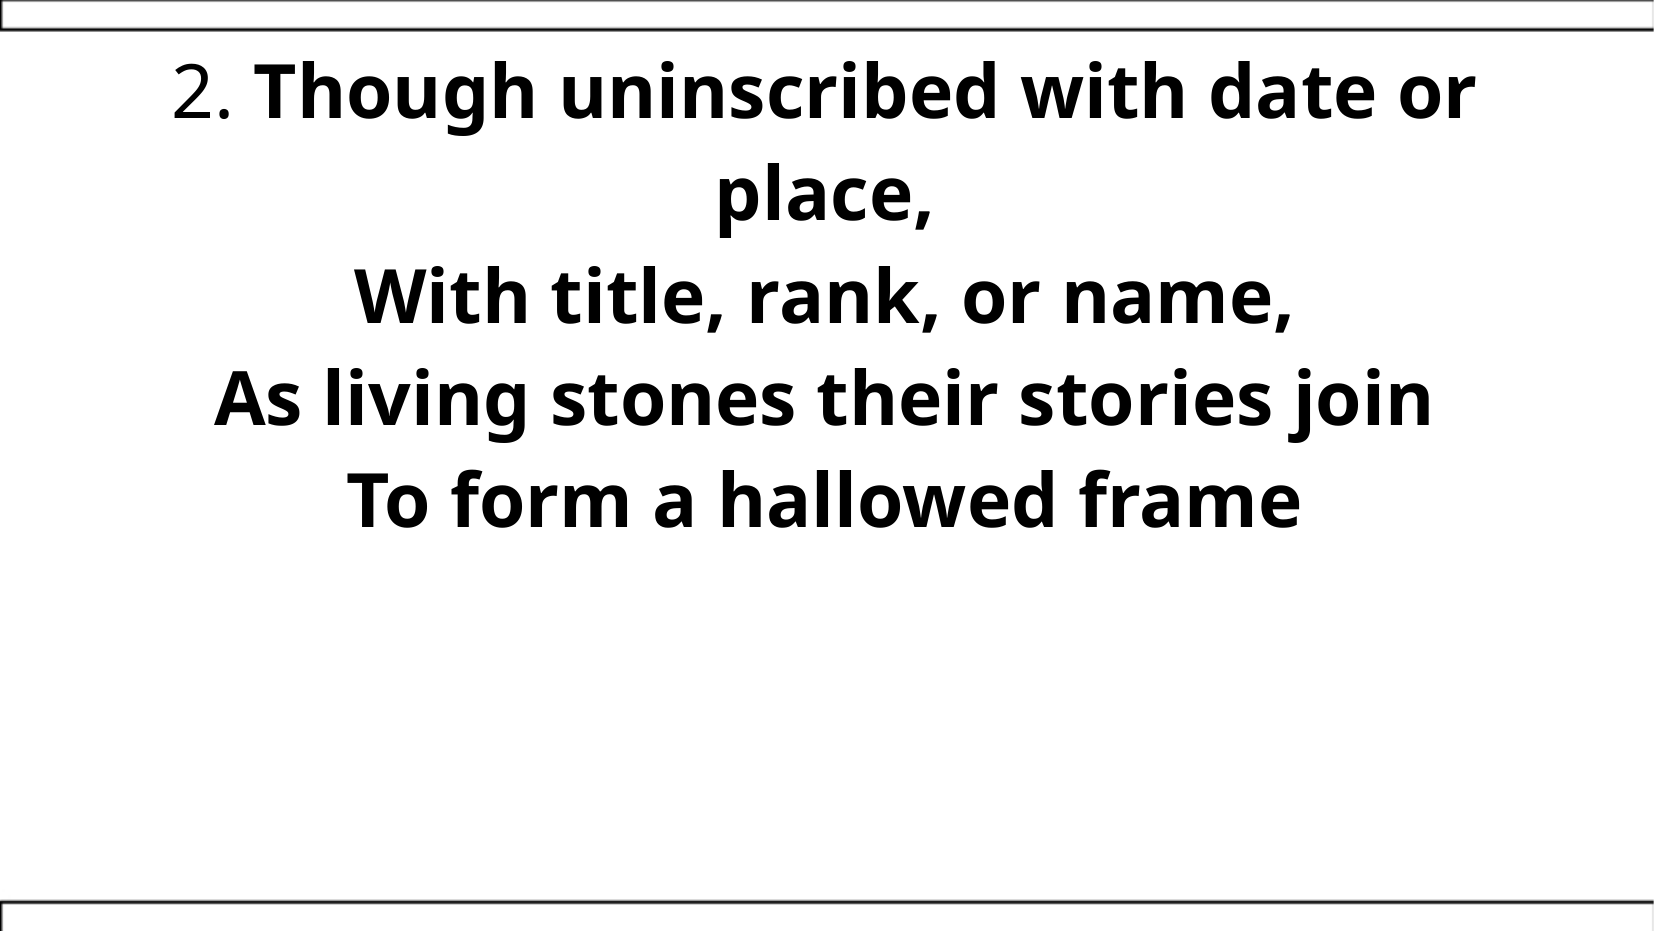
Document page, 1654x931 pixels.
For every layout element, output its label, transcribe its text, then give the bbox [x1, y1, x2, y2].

picture [0, 0, 1654, 931]
text_box 2. Though uninscribed with date or place, With title, rank, or name, As living stones their stories join To form a hallowed frame [75, 30, 1576, 466]
